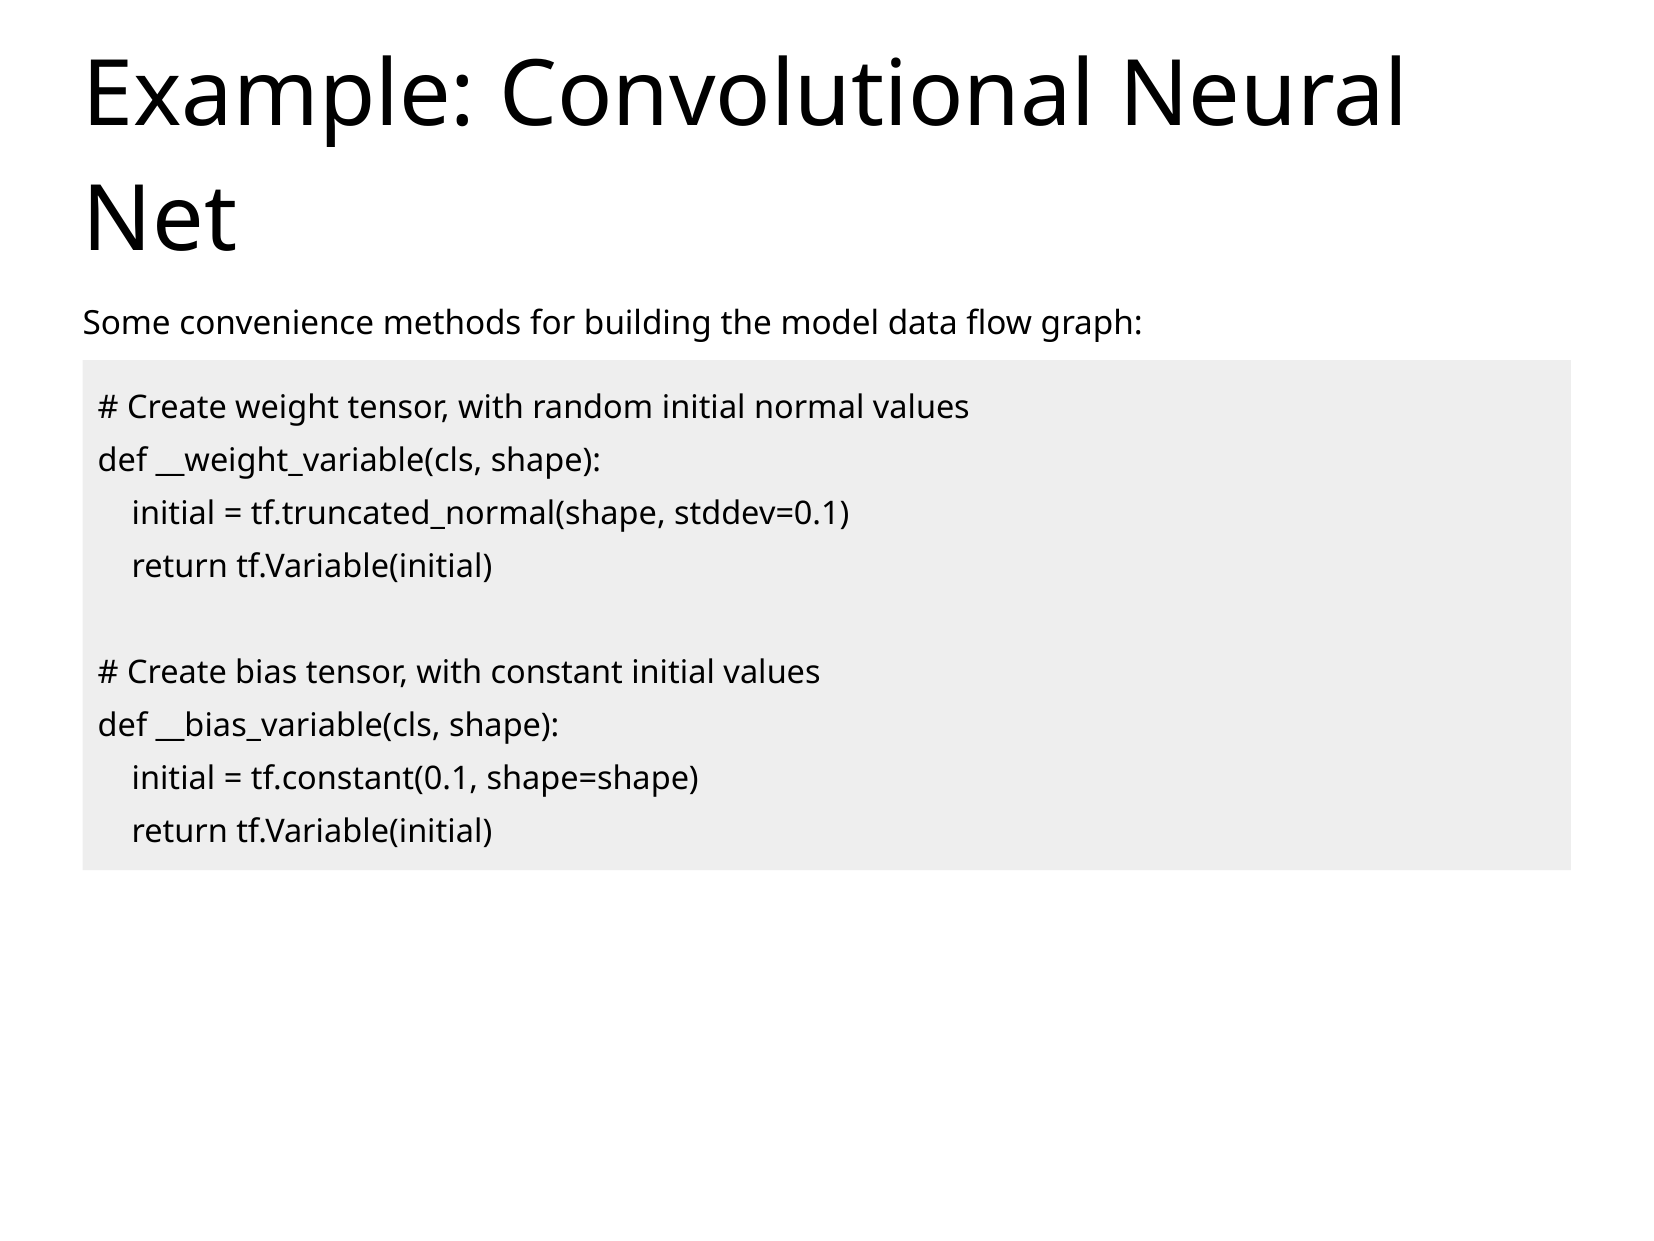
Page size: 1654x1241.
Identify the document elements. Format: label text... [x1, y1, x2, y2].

title Example: Convolutional Neural Net [82, 49, 1571, 257]
list Some convenience methods for building the model data flow graph: [82, 290, 1571, 346]
list # Create weight tensor, with random initial normal values def __weight_variable(cls, shape): initial = tf.truncated_normal(shape, stddev=0.1) return tf.Variable(initial) # Create bias tensor, with constant initial values def __bias_variable(cls, shape): initial = tf.constant(0.1, shape=shape) return tf.Variable(initial) [82, 360, 1571, 871]
